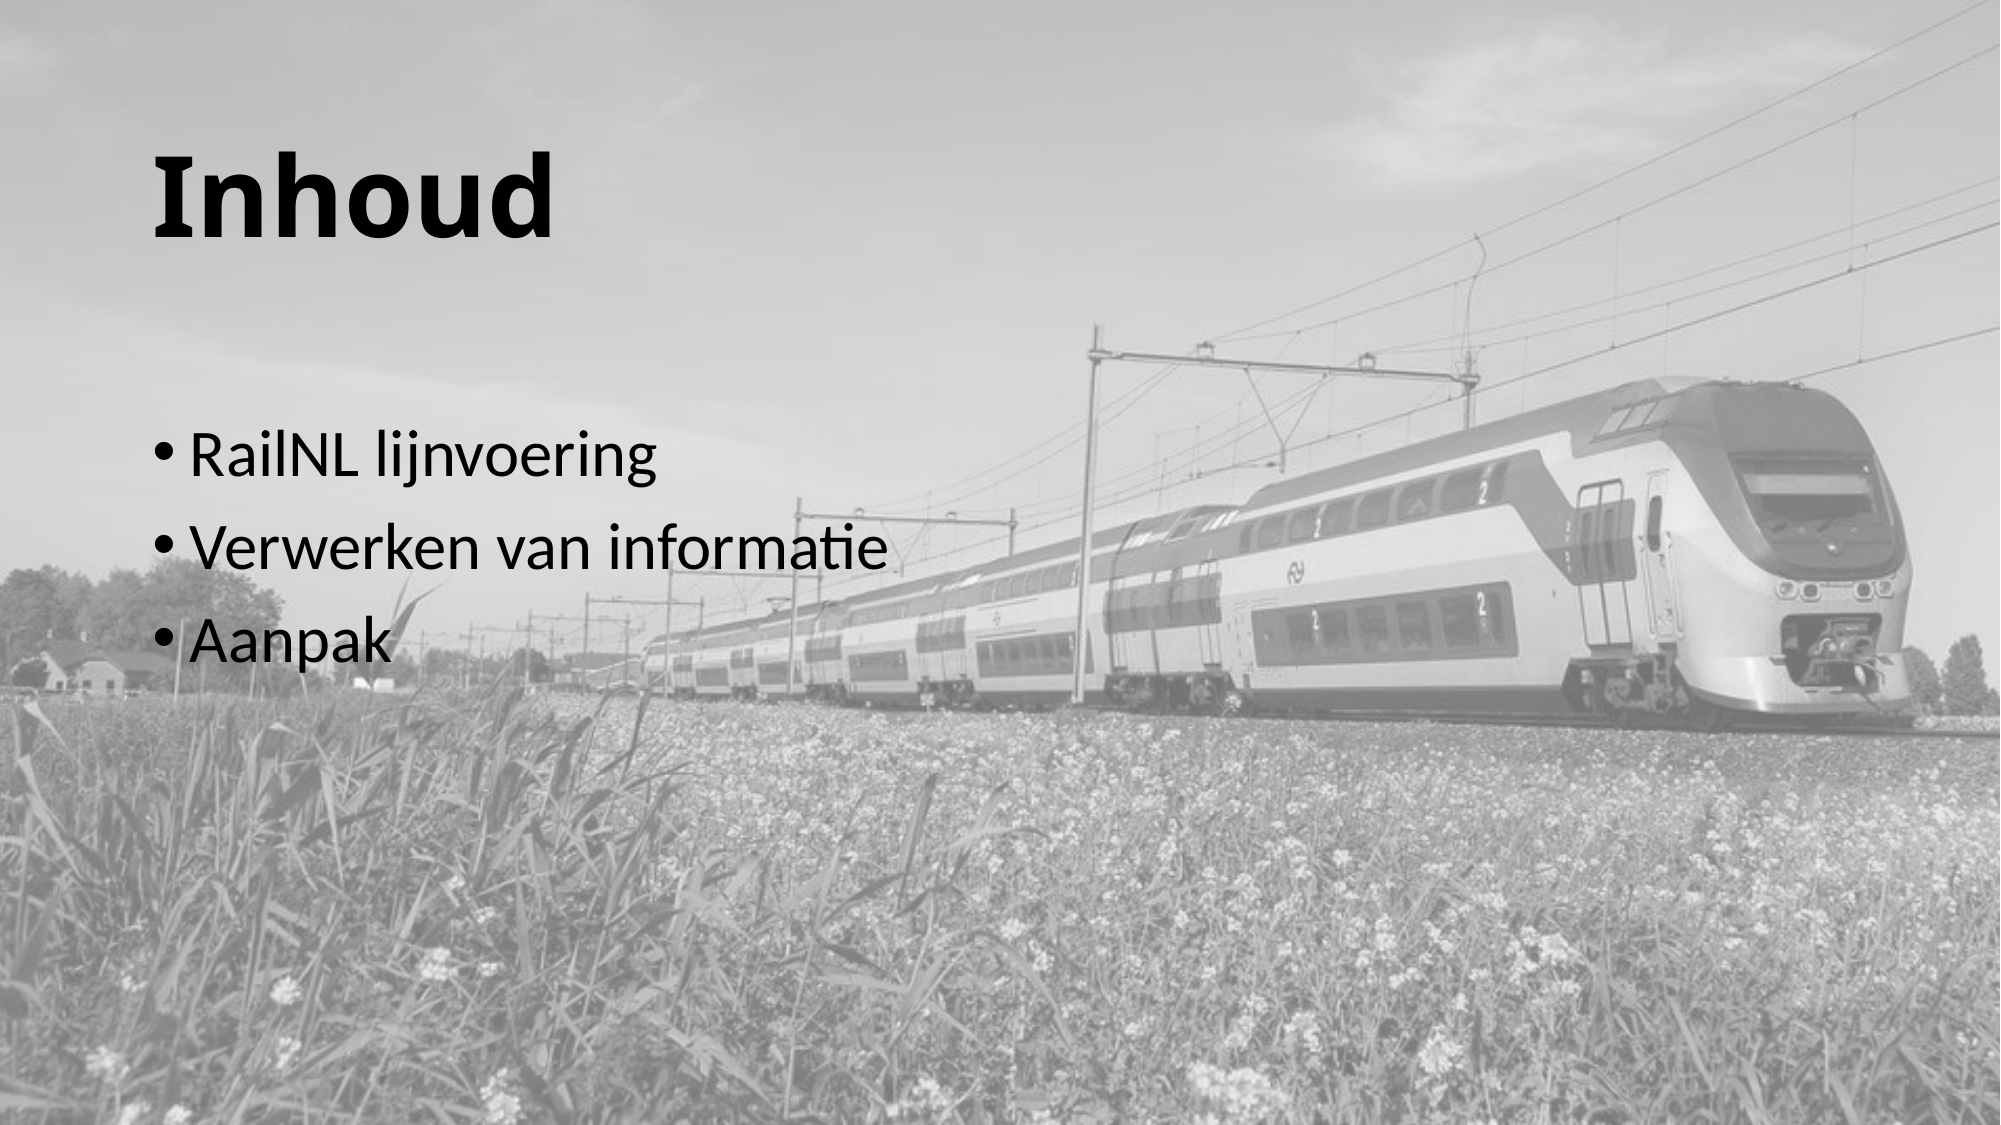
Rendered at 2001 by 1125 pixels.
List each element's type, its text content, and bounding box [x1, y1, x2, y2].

list RailNL lijnvoering Verwerken van informatie Aanpak [137, 411, 1863, 1125]
title Inhoud [137, 92, 1863, 310]
picture [0, 0, 2000, 1125]
